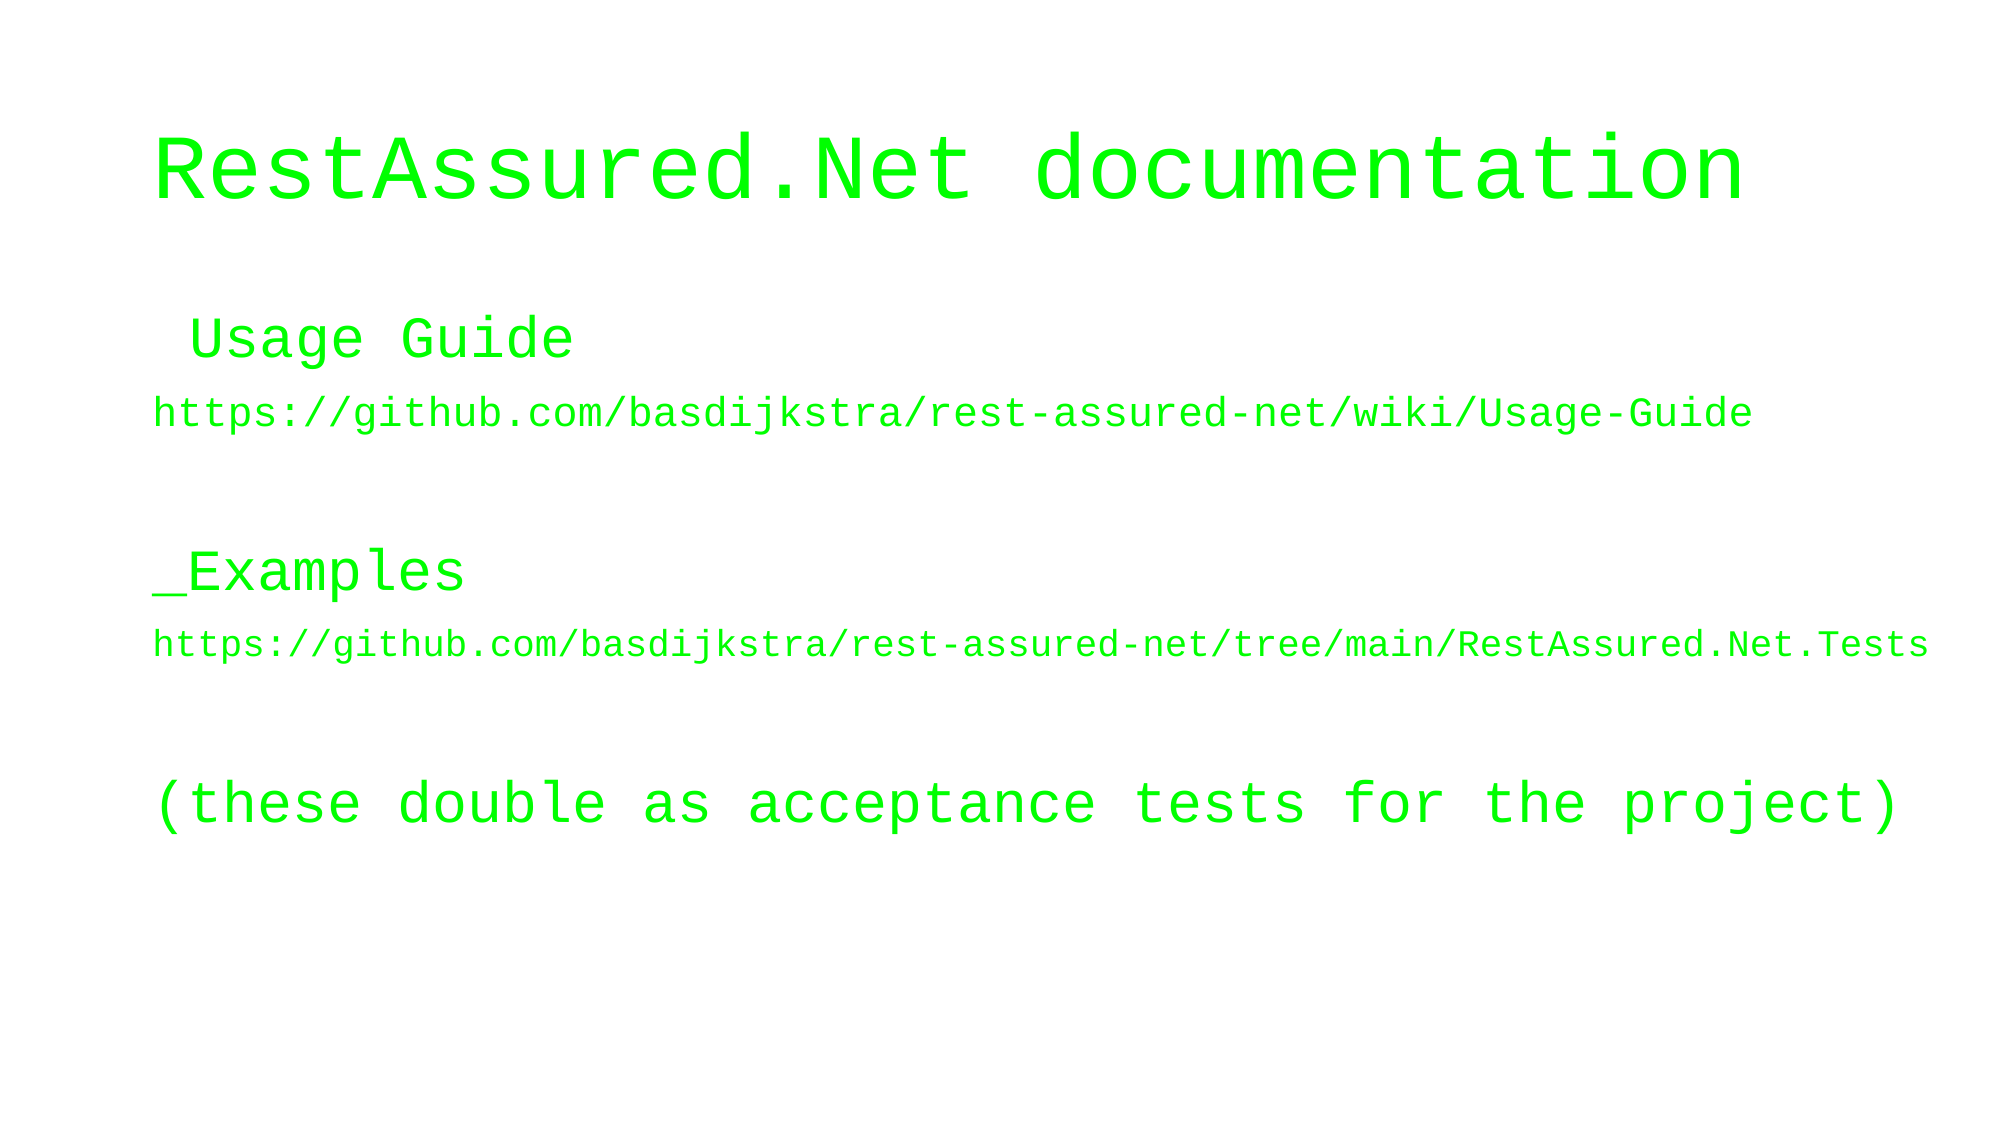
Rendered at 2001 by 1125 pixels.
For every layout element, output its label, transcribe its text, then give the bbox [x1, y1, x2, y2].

list Usage Guide https://github.com/basdijkstra/rest-assured-net/wiki/Usage-Guide _Examples https://github.com/basdijkstra/rest-assured-net/tree/main/RestAssured.Net.Tests (these double as acceptance tests for the project) [137, 299, 1952, 1014]
title RestAssured.Net documentation [137, 59, 1863, 278]
